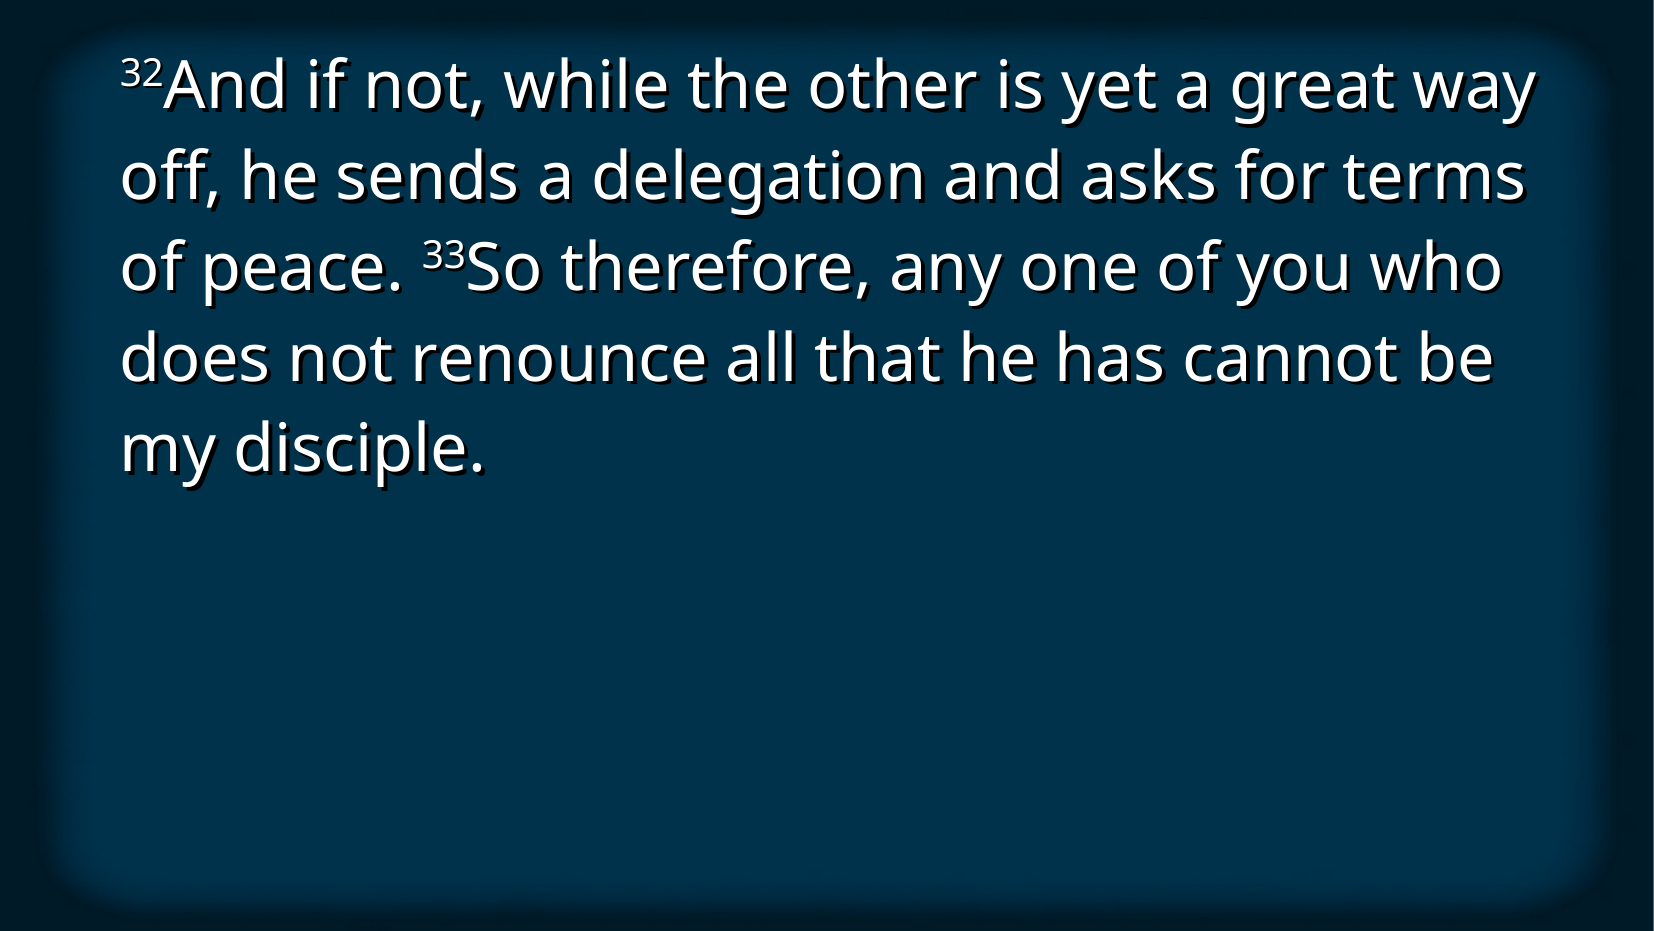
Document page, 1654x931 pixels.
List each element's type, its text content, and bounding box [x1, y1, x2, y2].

picture [0, 0, 1654, 931]
text_box 32And if not, while the other is yet a great way off, he sends a delegation and asks for terms of peace. 33So therefore, any one of you who does not renounce all that he has cannot be my disciple. [105, 30, 1561, 489]
